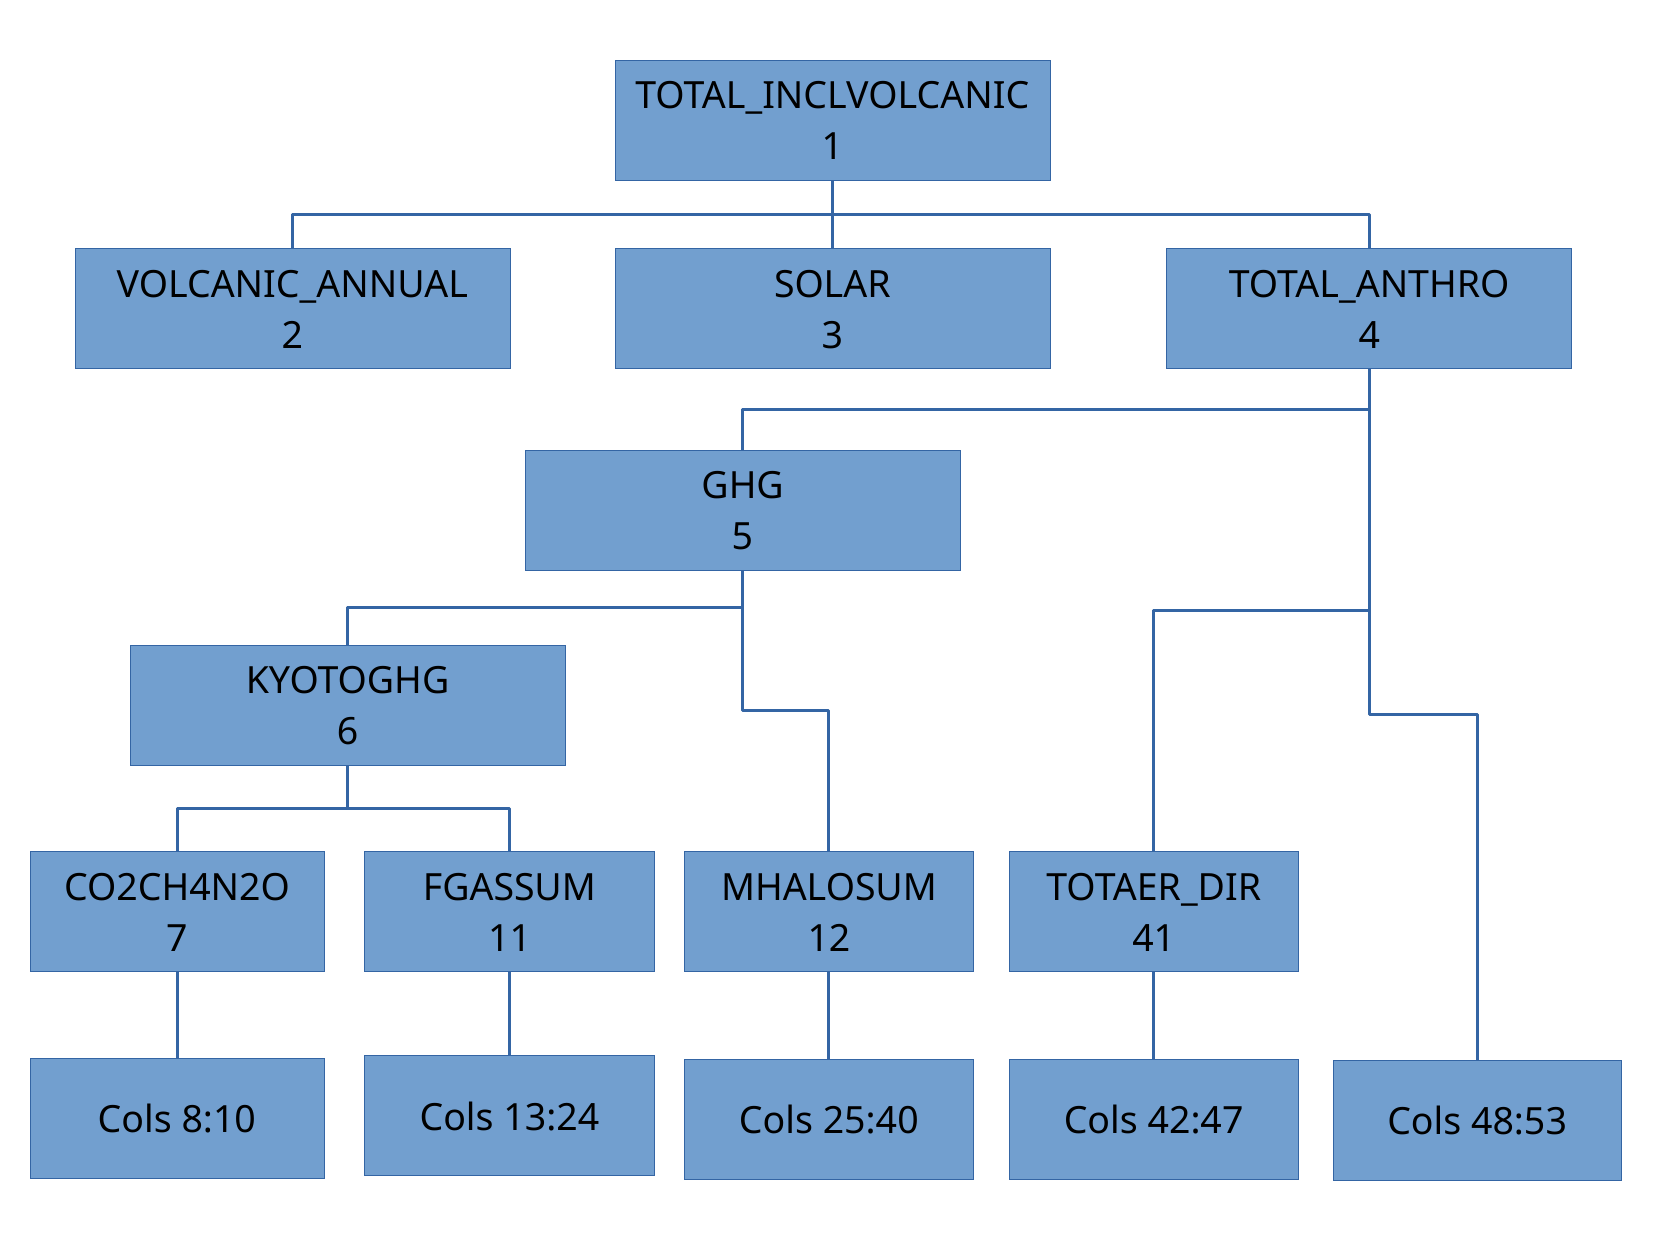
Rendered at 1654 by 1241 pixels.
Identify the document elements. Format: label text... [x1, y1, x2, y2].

text_box MHALOSUM 12 [684, 851, 974, 972]
text_box Cols 42:47 [1009, 1059, 1299, 1180]
text_box GHG 5 [525, 450, 961, 571]
text_box TOTAL_ANTHRO 4 [1166, 248, 1572, 369]
text_box FGASSUM 11 [364, 851, 655, 972]
text_box KYOTOGHG 6 [130, 645, 566, 766]
text_box VOLCANIC_ANNUAL 2 [75, 248, 511, 369]
text_box Cols 8:10 [30, 1058, 325, 1179]
text_box Cols 25:40 [684, 1059, 974, 1180]
text_box TOTAL_INCLVOLCANIC 1 [615, 60, 1051, 181]
text_box SOLAR 3 [615, 248, 1051, 369]
text_box TOTAER_DIR 41 [1009, 851, 1299, 972]
text_box CO2CH4N2O 7 [30, 851, 325, 972]
text_box Cols 48:53 [1333, 1060, 1622, 1181]
text_box Cols 13:24 [364, 1055, 655, 1176]
